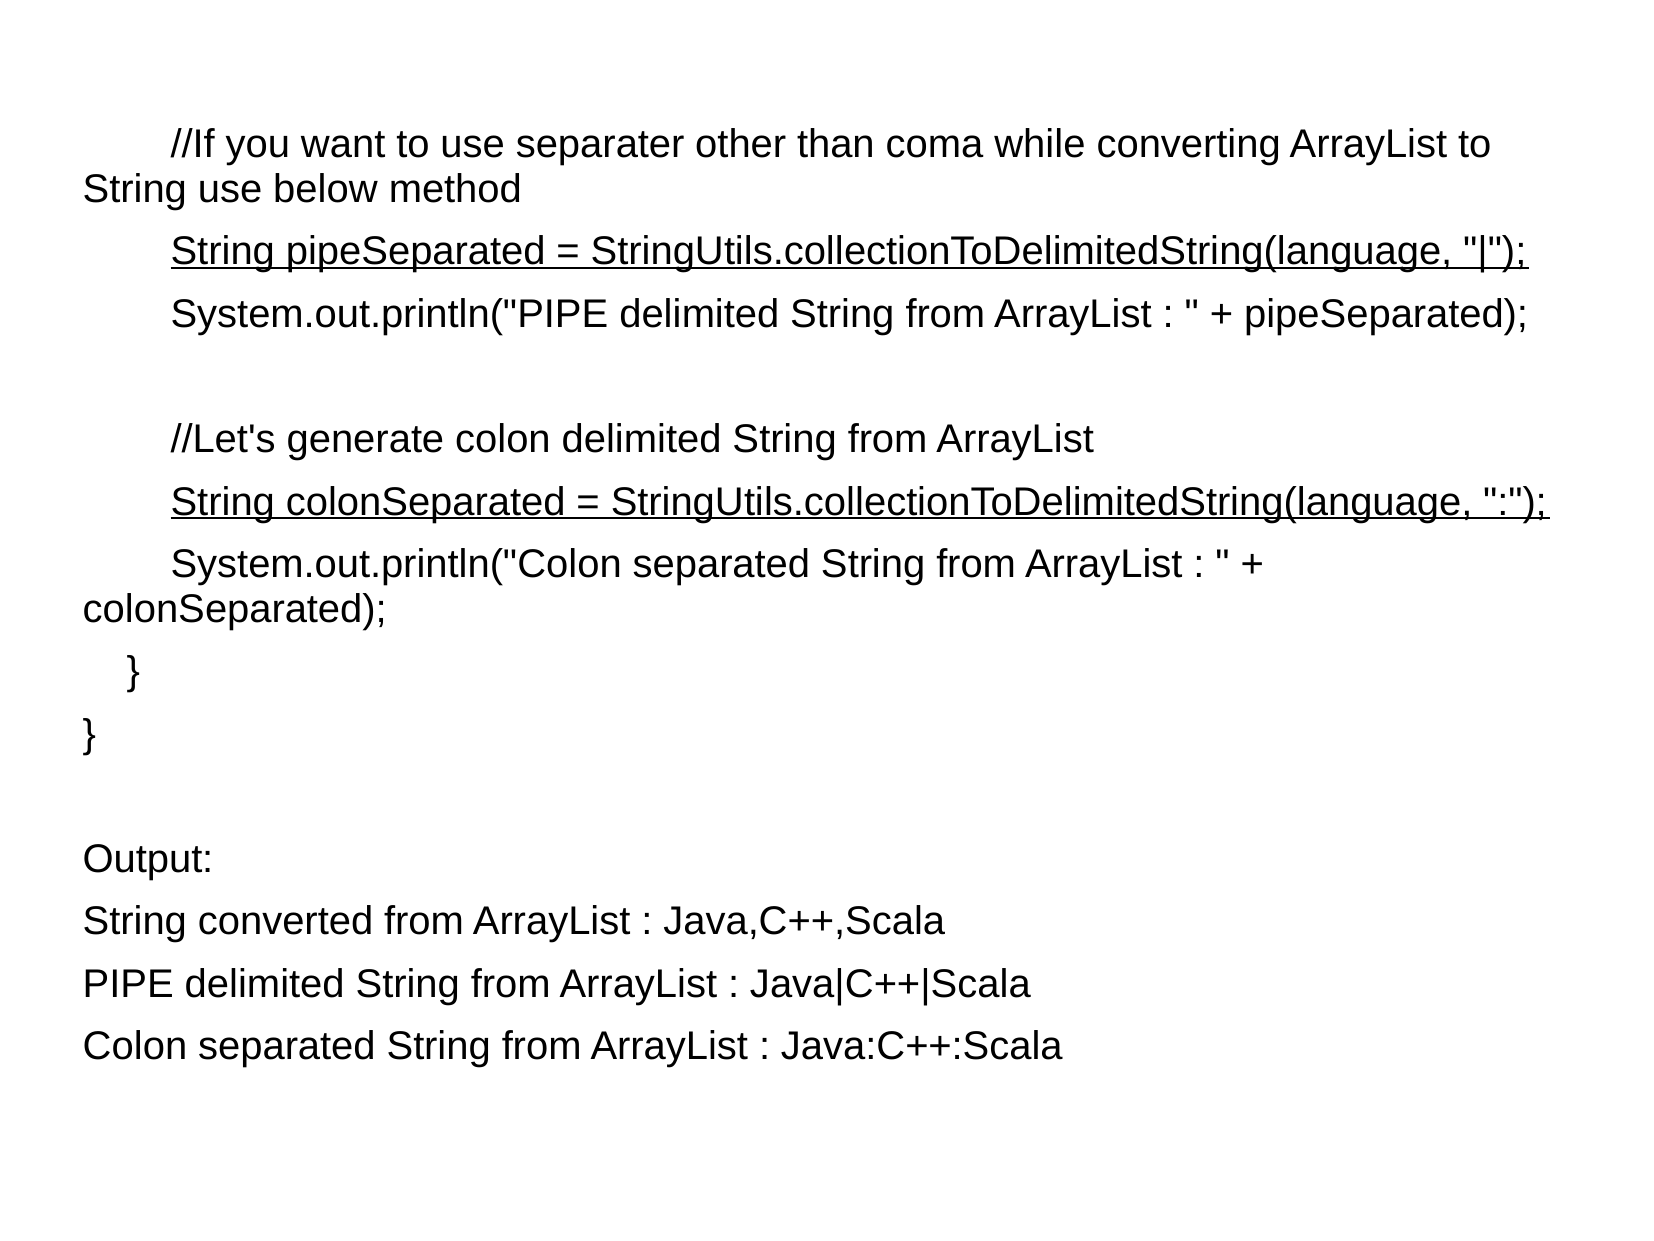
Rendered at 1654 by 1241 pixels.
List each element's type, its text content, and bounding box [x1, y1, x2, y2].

list //If you want to use separater other than coma while converting ArrayList to String use below method String pipeSeparated = StringUtils.collectionToDelimitedString(language, "|"); System.out.println("PIPE delimited String from ArrayList : " + pipeSeparated); //Let's generate colon delimited String from ArrayList String colonSeparated = StringUtils.collectionToDelimitedString(language, ":"); System.out.println("Colon separated String from ArrayList : " + colonSeparated); } } Output: String converted from ArrayList : Java,C++,Scala PIPE delimited String from ArrayList : Java|C++|Scala Colon separated String from ArrayList : Java:C++:Scala [82, 59, 1571, 1182]
